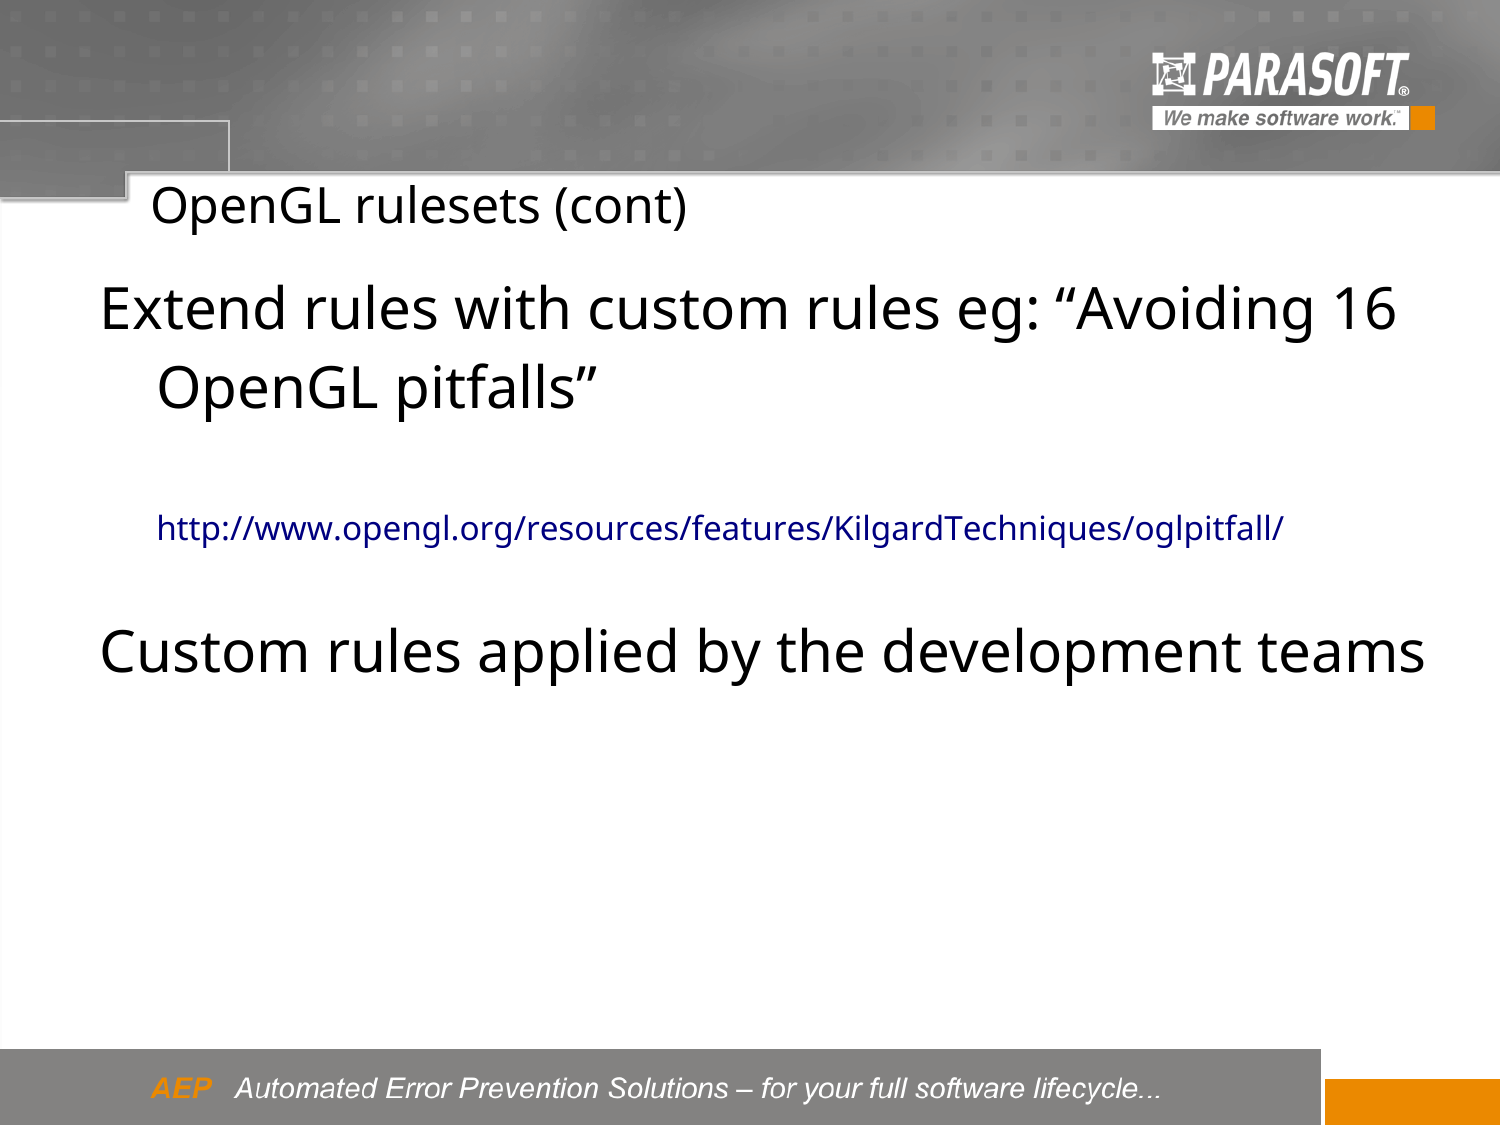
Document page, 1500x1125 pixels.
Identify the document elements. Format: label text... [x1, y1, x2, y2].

picture [0, 0, 1500, 1125]
title OpenGL rulesets (cont) [150, 173, 1426, 235]
list Extend rules with custom rules eg: “Avoiding 16 OpenGL pitfalls” http://www.opengl.org/resources/features/KilgardTechniques/oglpitfall/ Custom rules applied by the development teams [99, 267, 1450, 995]
